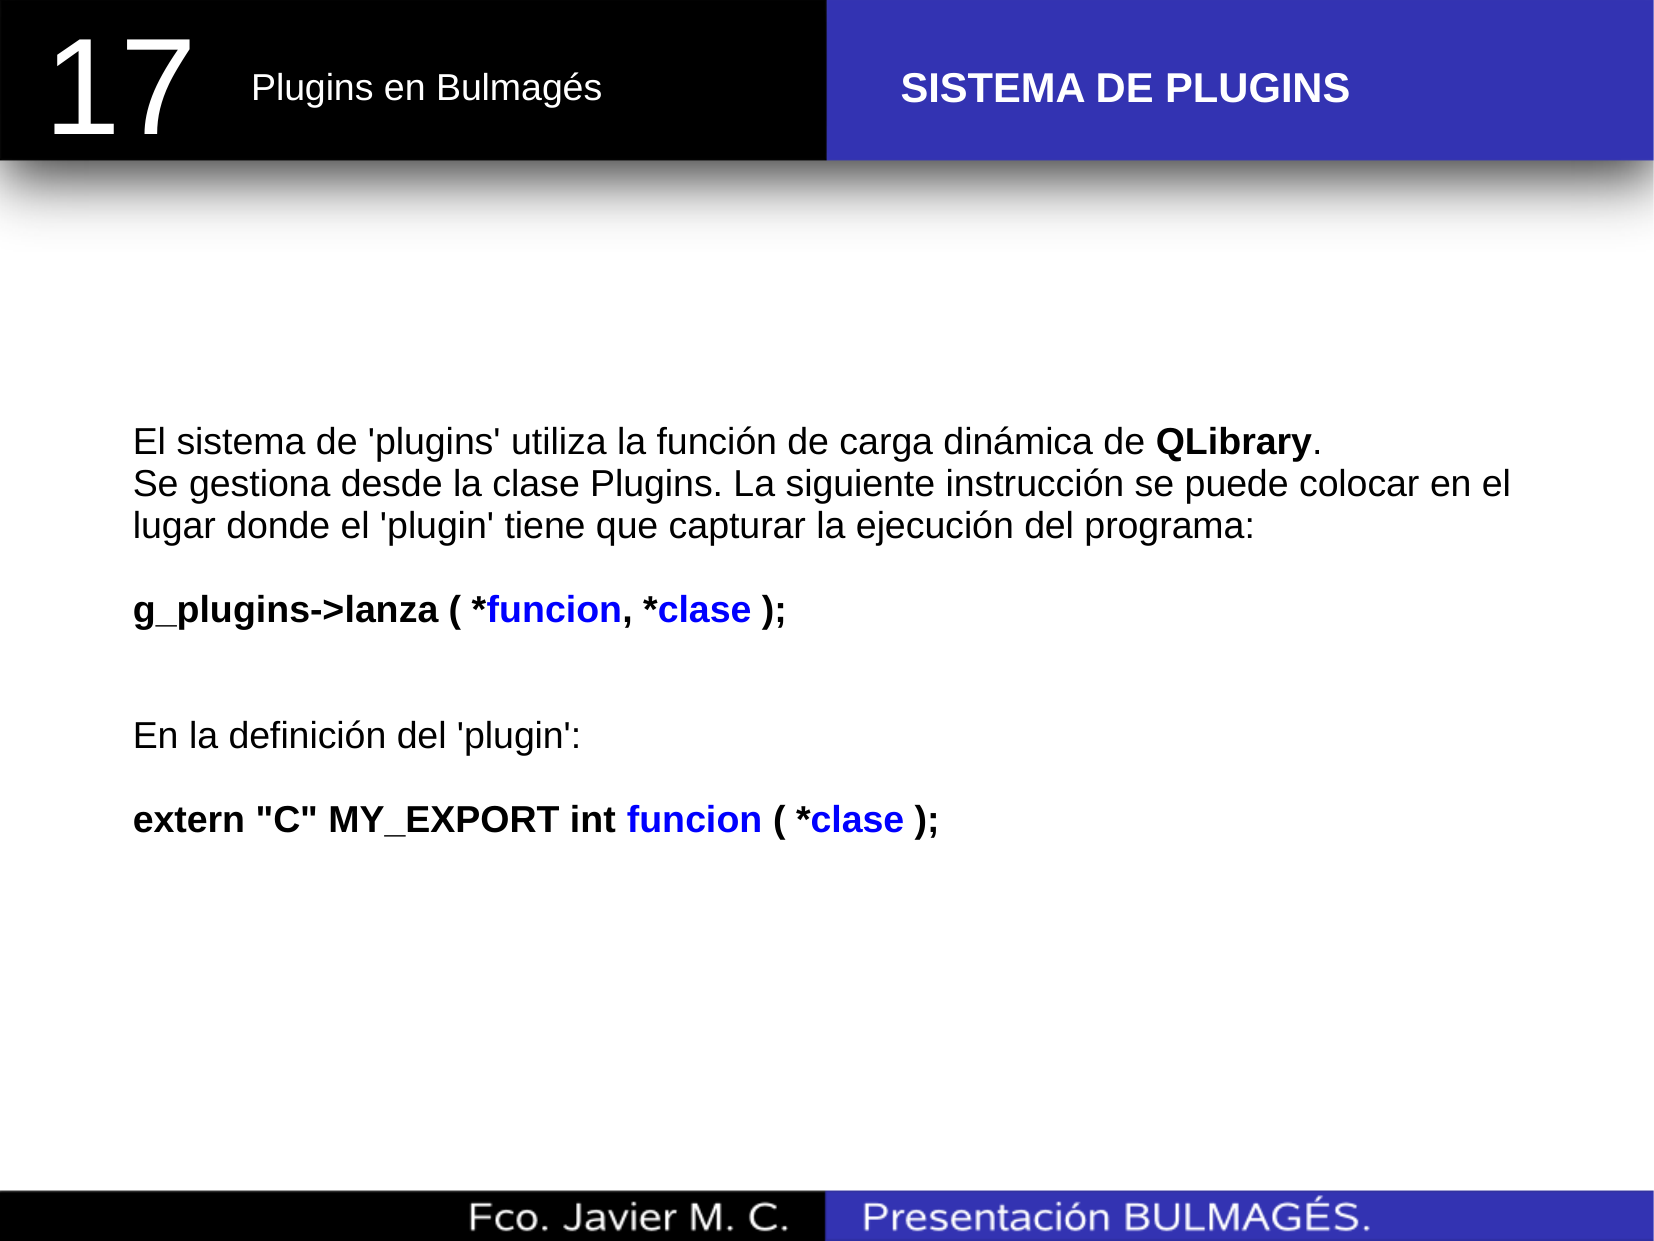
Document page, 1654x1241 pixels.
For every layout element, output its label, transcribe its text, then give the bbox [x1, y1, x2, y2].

text_box SISTEMA DE PLUGINS [885, 56, 1595, 119]
text_box Plugins en Bulmagés [236, 59, 798, 148]
text_box El sistema de 'plugins' utiliza la función de carga dinámica de QLibrary. Se gestiona desde la clase Plugins. La siguiente instrucción se puede colocar en el lugar donde el 'plugin' tiene que capturar la ejecución del programa: g_plugins->lanza ( *funcion, *clase ); En la definición del 'plugin': extern "C" MY_EXPORT int funcion ( *clase ); [118, 413, 1536, 891]
picture [0, 0, 1654, 1241]
text_box <número>. [29, 2, 237, 325]
